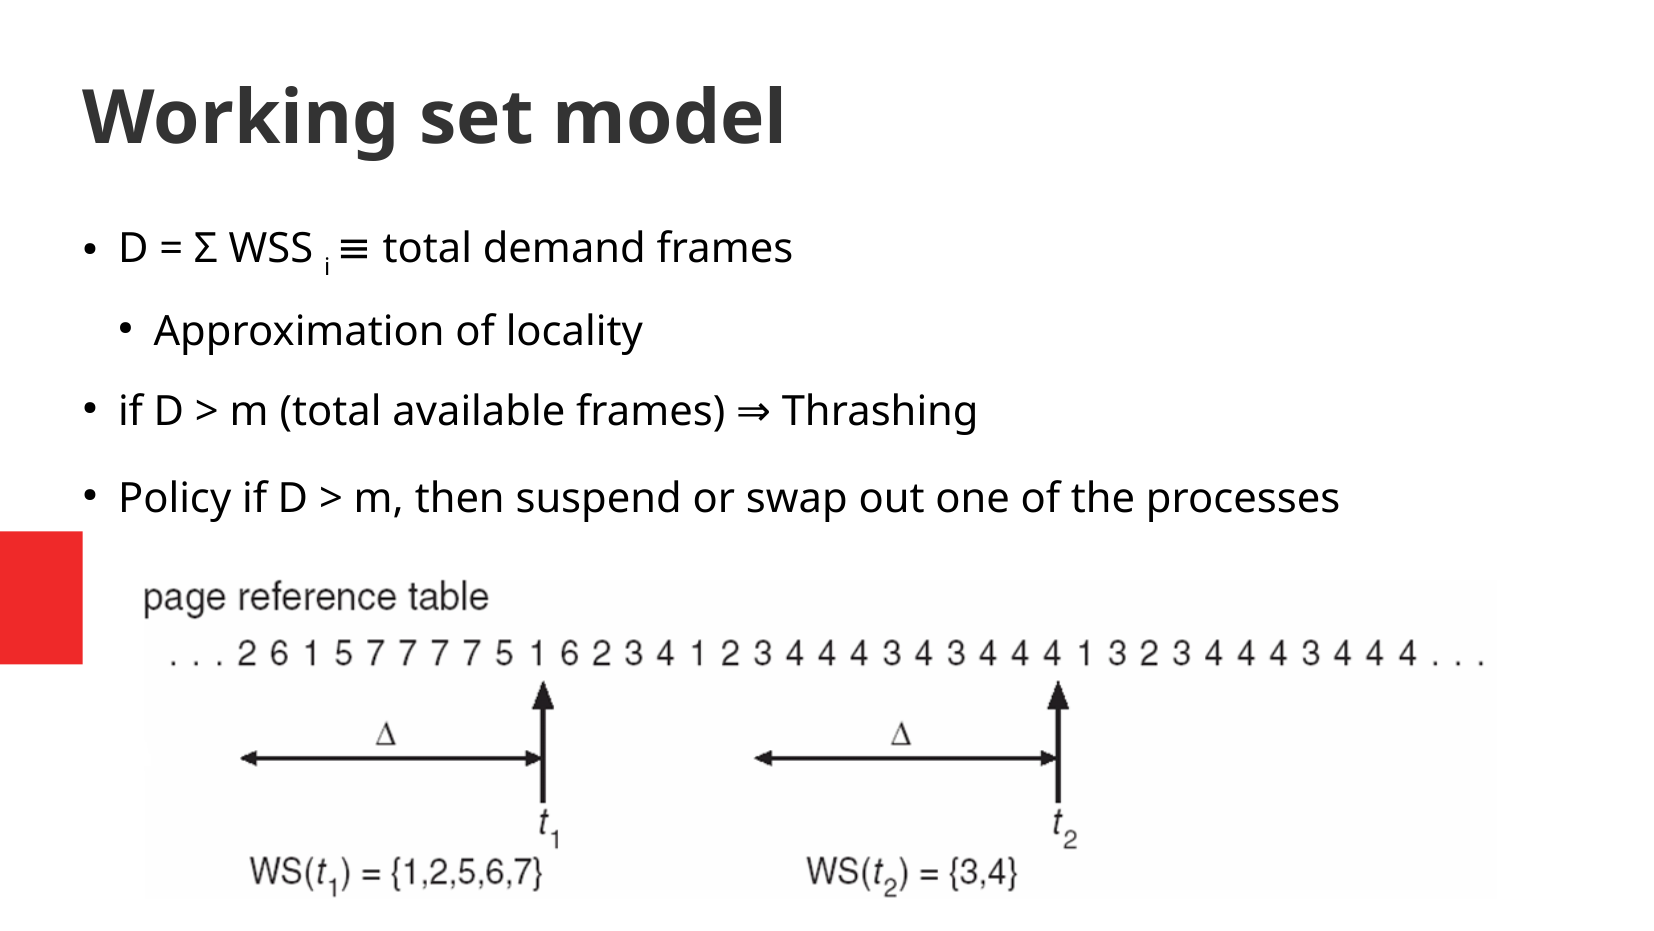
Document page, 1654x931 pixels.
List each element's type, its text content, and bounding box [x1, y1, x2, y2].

picture [141, 578, 1498, 900]
list D = Σ WSS i ≡ total demand frames Approximation of locality if D > m (total available frames) ⇒ Thrashing Policy if D > m, then suspend or swap out one of the processes [82, 217, 1595, 910]
title Working set model [82, 37, 1571, 193]
